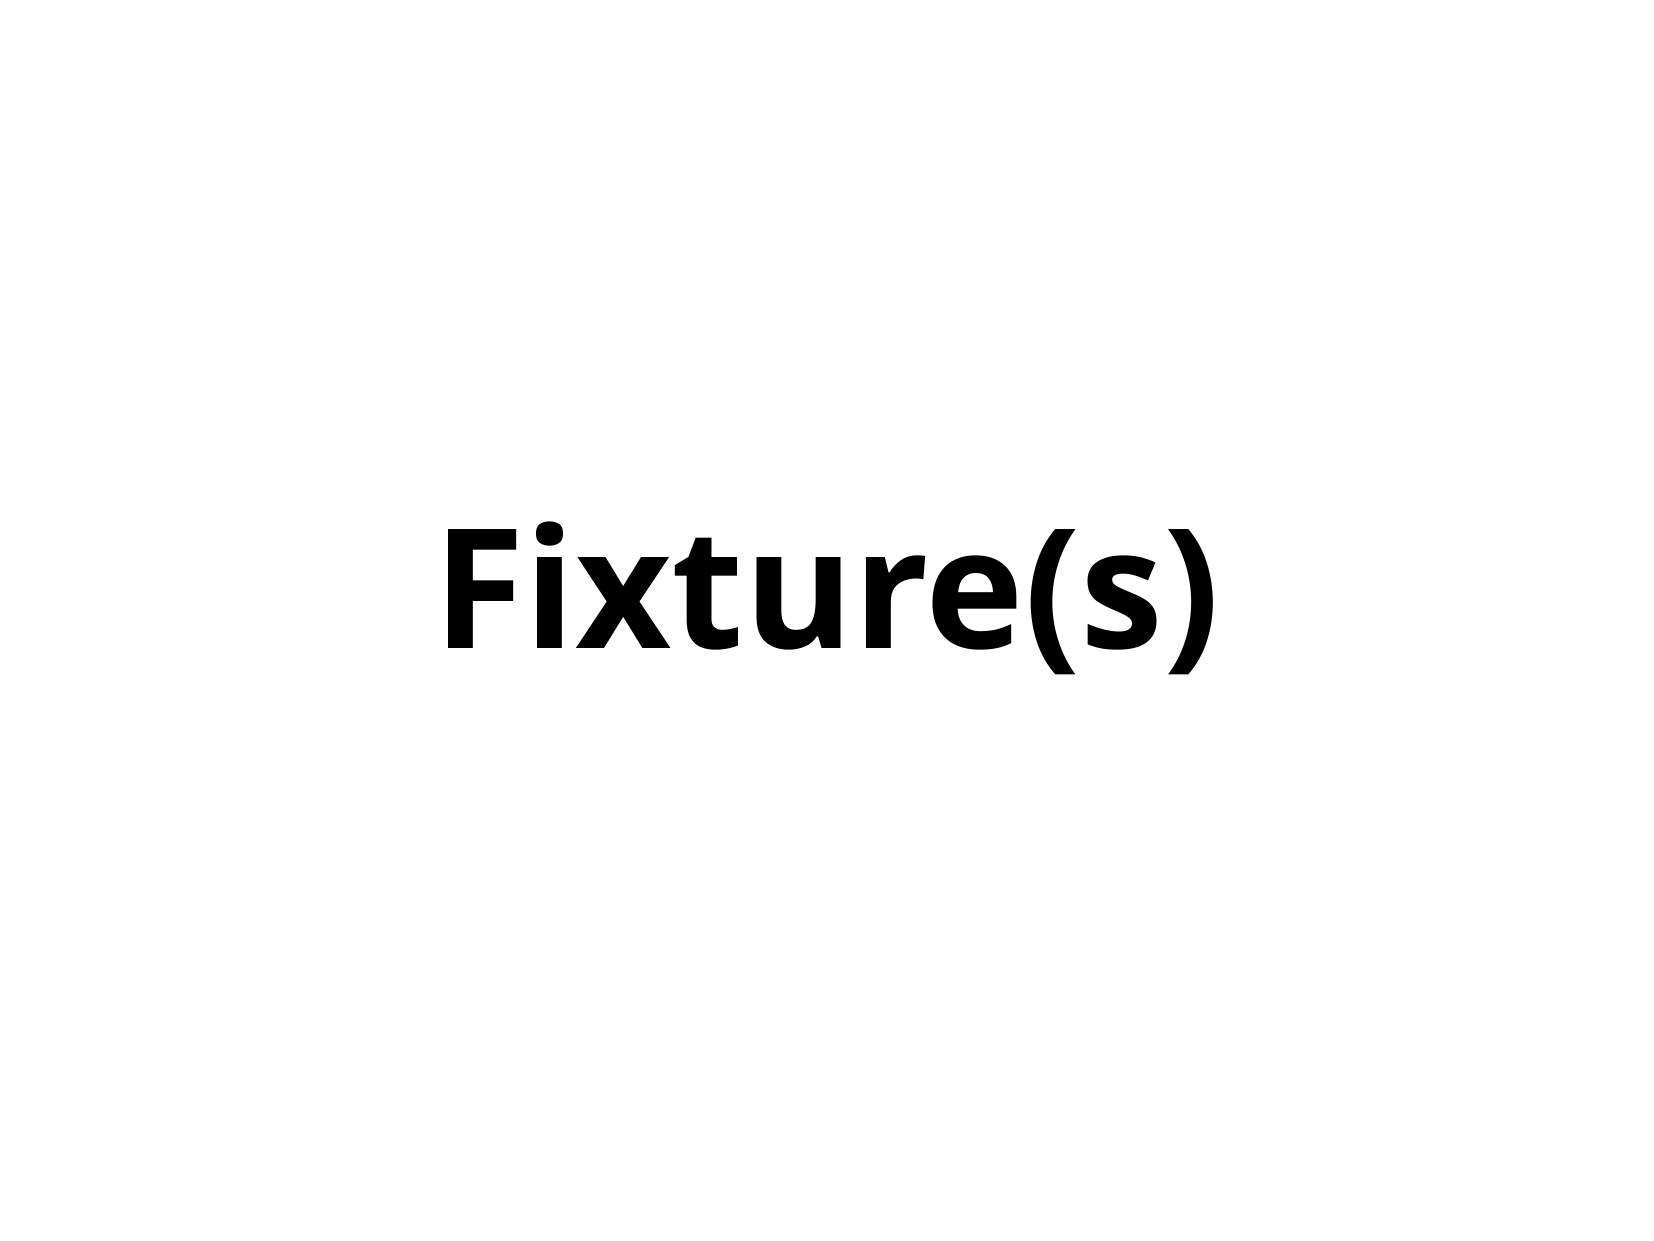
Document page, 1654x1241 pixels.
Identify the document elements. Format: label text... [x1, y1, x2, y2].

title Fixture(s) [82, 487, 1571, 681]
